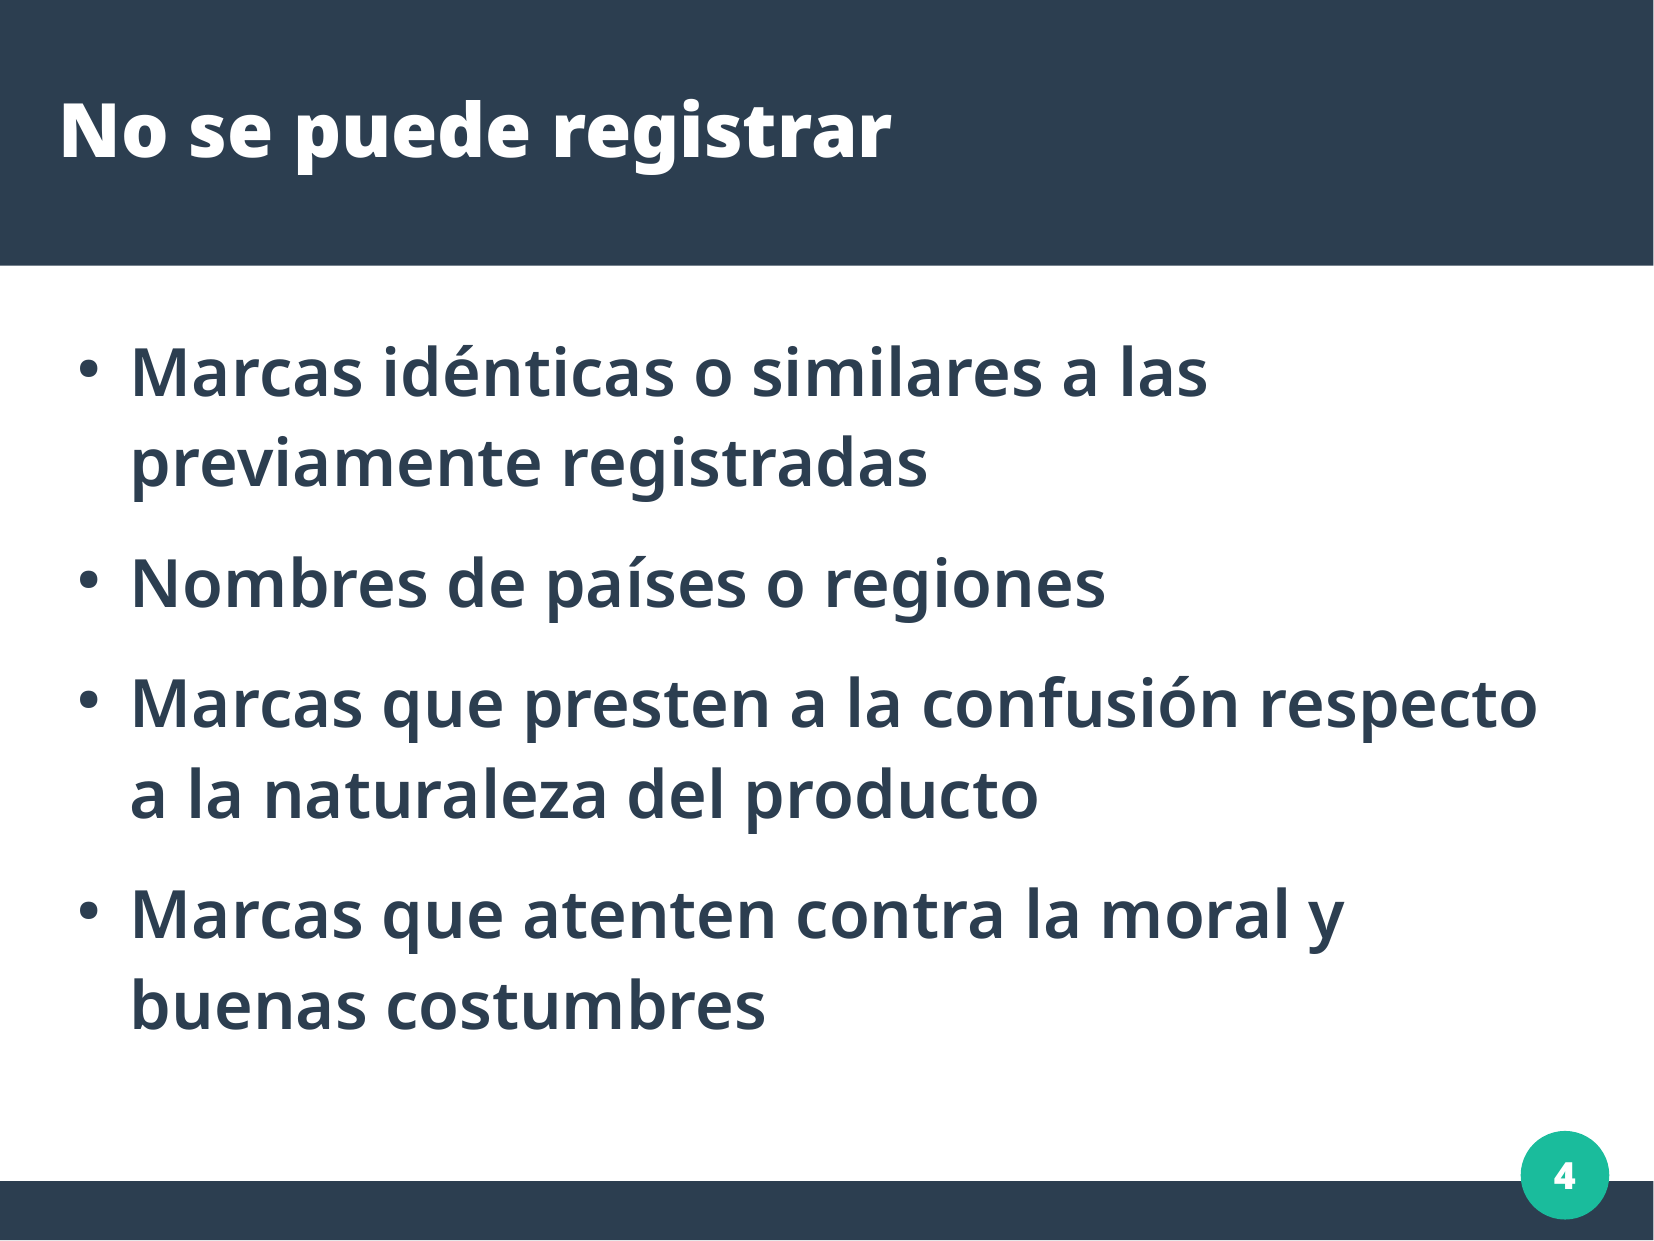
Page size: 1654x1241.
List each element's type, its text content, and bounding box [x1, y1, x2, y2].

title No se puede registrar [59, 49, 1595, 207]
list Marcas idénticas o similares a las previamente registradas Nombres de países o regiones Marcas que presten a la confusión respecto a la naturaleza del producto Marcas que atenten contra la moral y buenas costumbres [59, 324, 1595, 1152]
